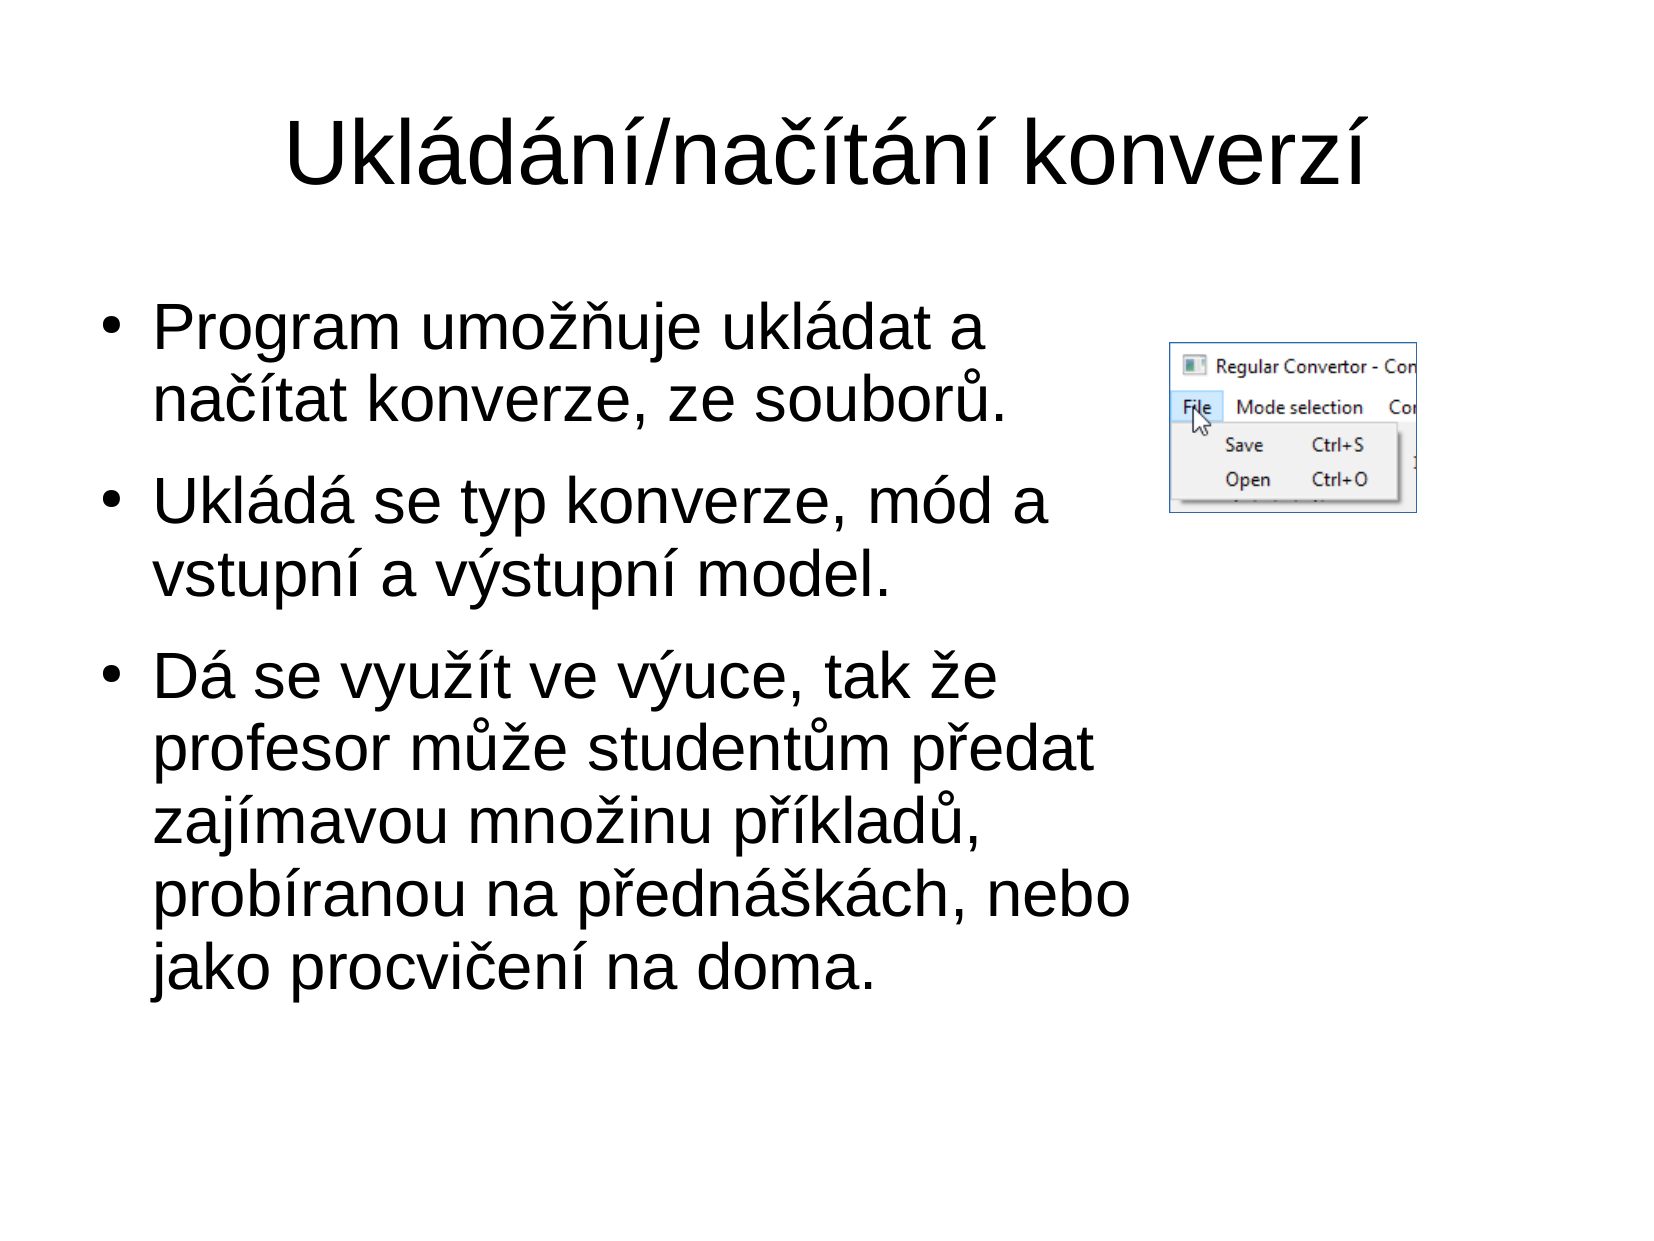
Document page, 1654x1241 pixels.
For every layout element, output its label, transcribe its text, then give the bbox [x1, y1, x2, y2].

title Ukládání/načítání konverzí [82, 49, 1571, 257]
picture [1169, 342, 1417, 513]
list Program umožňuje ukládat a načítat konverze, ze souborů. Ukládá se typ konverze, mód a vstupní a výstupní model. Dá se využít ve výuce, tak že profesor může studentům předat zajímavou množinu příkladů, probíranou na přednáškách, nebo jako procvičení na doma. [82, 290, 1146, 1010]
